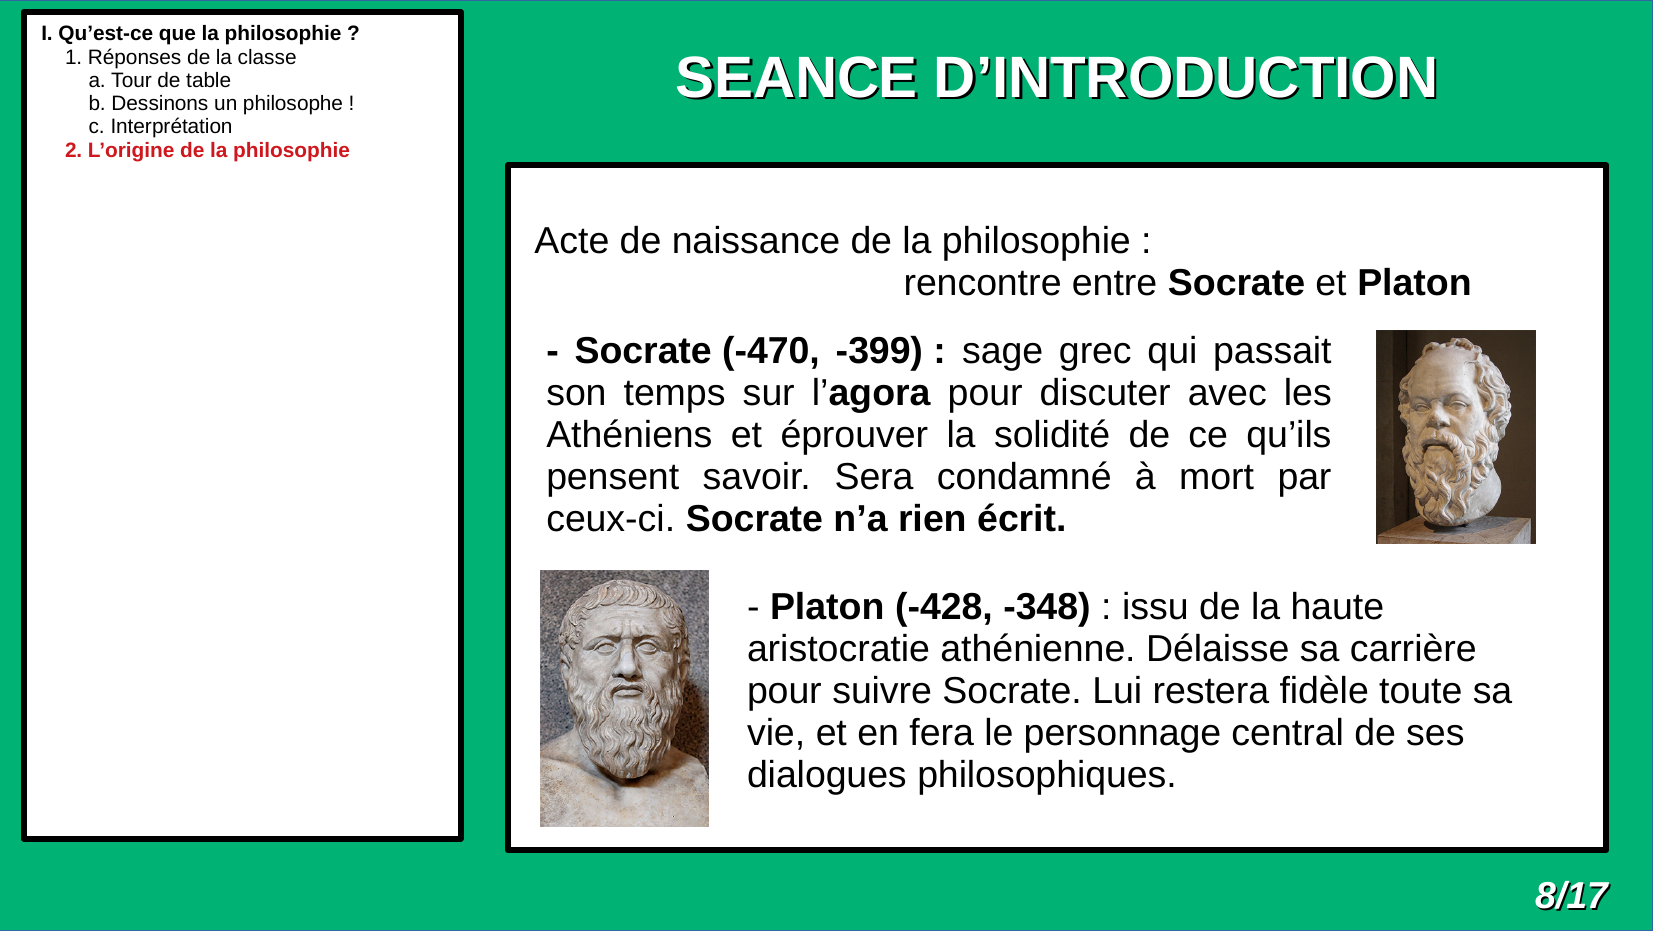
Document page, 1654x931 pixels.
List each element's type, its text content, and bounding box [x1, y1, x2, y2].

picture [1376, 330, 1536, 544]
text_box - Platon (-428, -348) : issu de la haute aristocratie athénienne. Délaisse sa carrière pour suivre Socrate. Lui restera fidèle toute sa vie, et en fera le personnage central de ses dialogues philosophiques. [732, 578, 1536, 804]
picture [540, 570, 709, 827]
text_box - Socrate (-470, -399) : sage grec qui passait son temps sur l’agora pour discuter avec les Athéniens et éprouver la solidité de ce qu’ils pensent savoir. Sera condamné à mort par ceux-ci. Socrate n’a rien écrit. [531, 322, 1347, 548]
text_box <numéro>/17 [1464, 867, 1623, 931]
text_box SEANCE D’INTRODUCTION [507, 0, 1607, 154]
text_box [0, 0, 1653, 931]
text_box I. Qu’est-ce que la philosophie ? 1. Réponses de la classe a. Tour de table b. Dessinons un philosophe ! c. Interprétation 2. L’origine de la philosophie [23, 11, 461, 839]
text_box Acte de naissance de la philosophie : rencontre entre Socrate et Platon [519, 212, 1524, 319]
